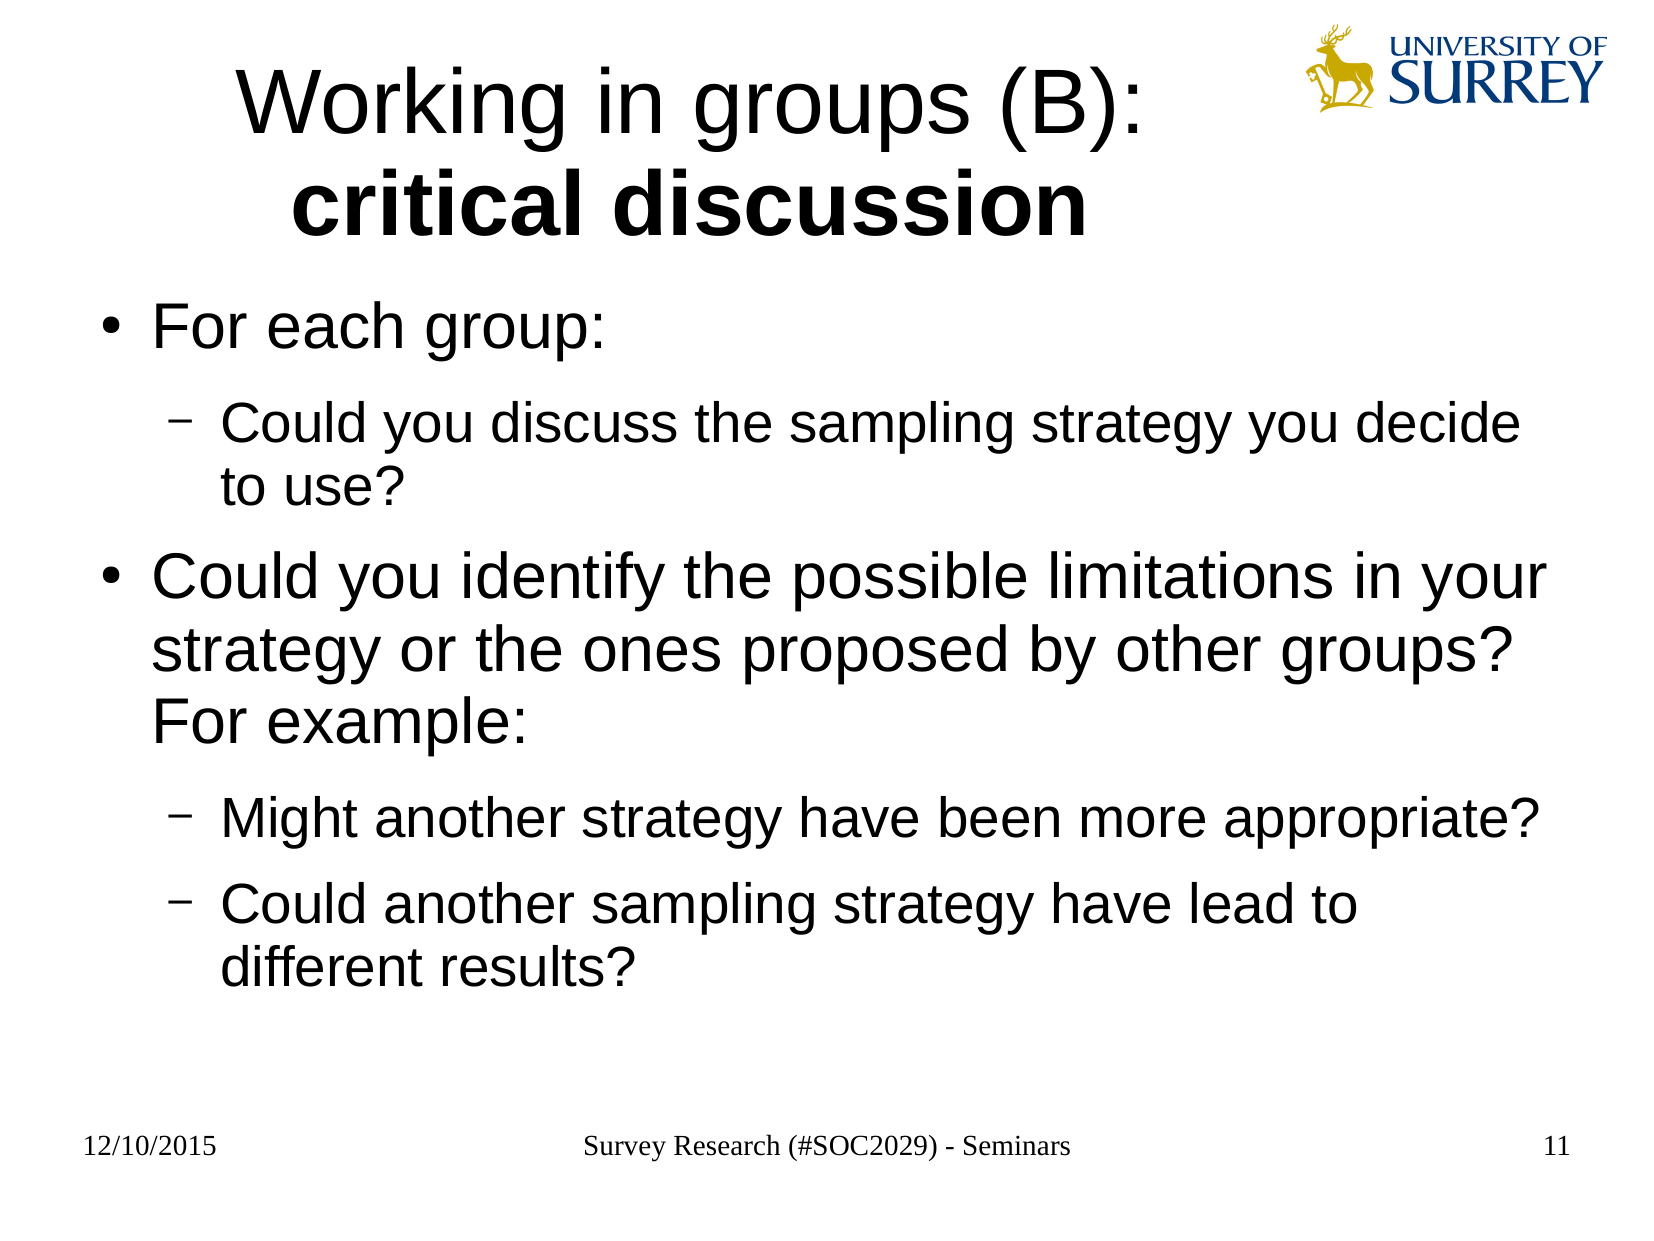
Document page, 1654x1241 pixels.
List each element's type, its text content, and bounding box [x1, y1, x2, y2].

list For each group: Could you discuss the sampling strategy you decide to use? Could you identify the possible limitations in your strategy or the ones proposed by other groups? For example: Might another strategy have been more appropriate? Could another sampling strategy have lead to different results? [82, 290, 1571, 1010]
picture [1306, 23, 1607, 113]
title Working in groups (B): critical discussion [82, 49, 1300, 257]
